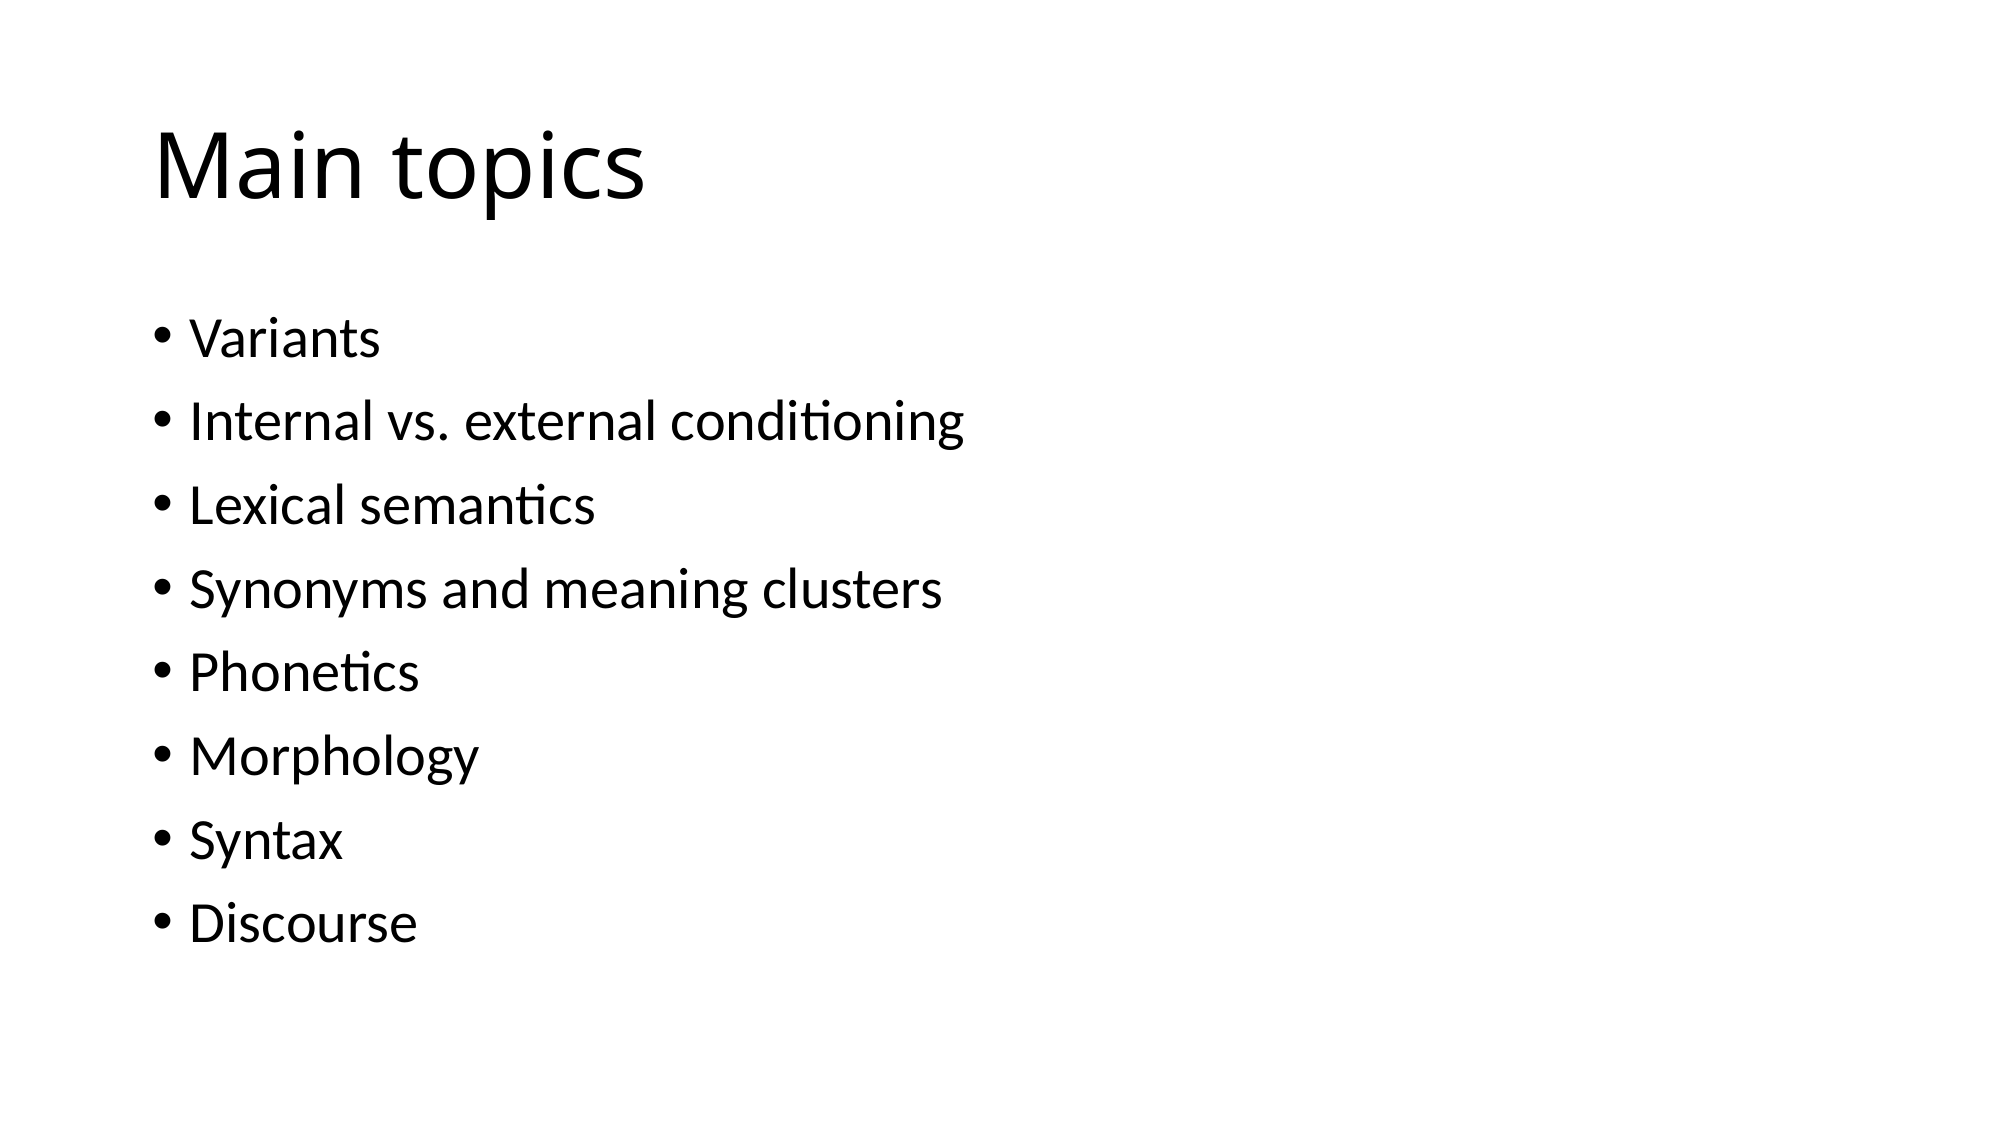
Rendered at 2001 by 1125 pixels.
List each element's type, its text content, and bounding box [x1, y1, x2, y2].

title Main topics [137, 59, 1863, 278]
list Variants Internal vs. external conditioning Lexical semantics Synonyms and meaning clusters Phonetics Morphology Syntax Discourse [137, 299, 1863, 1014]
